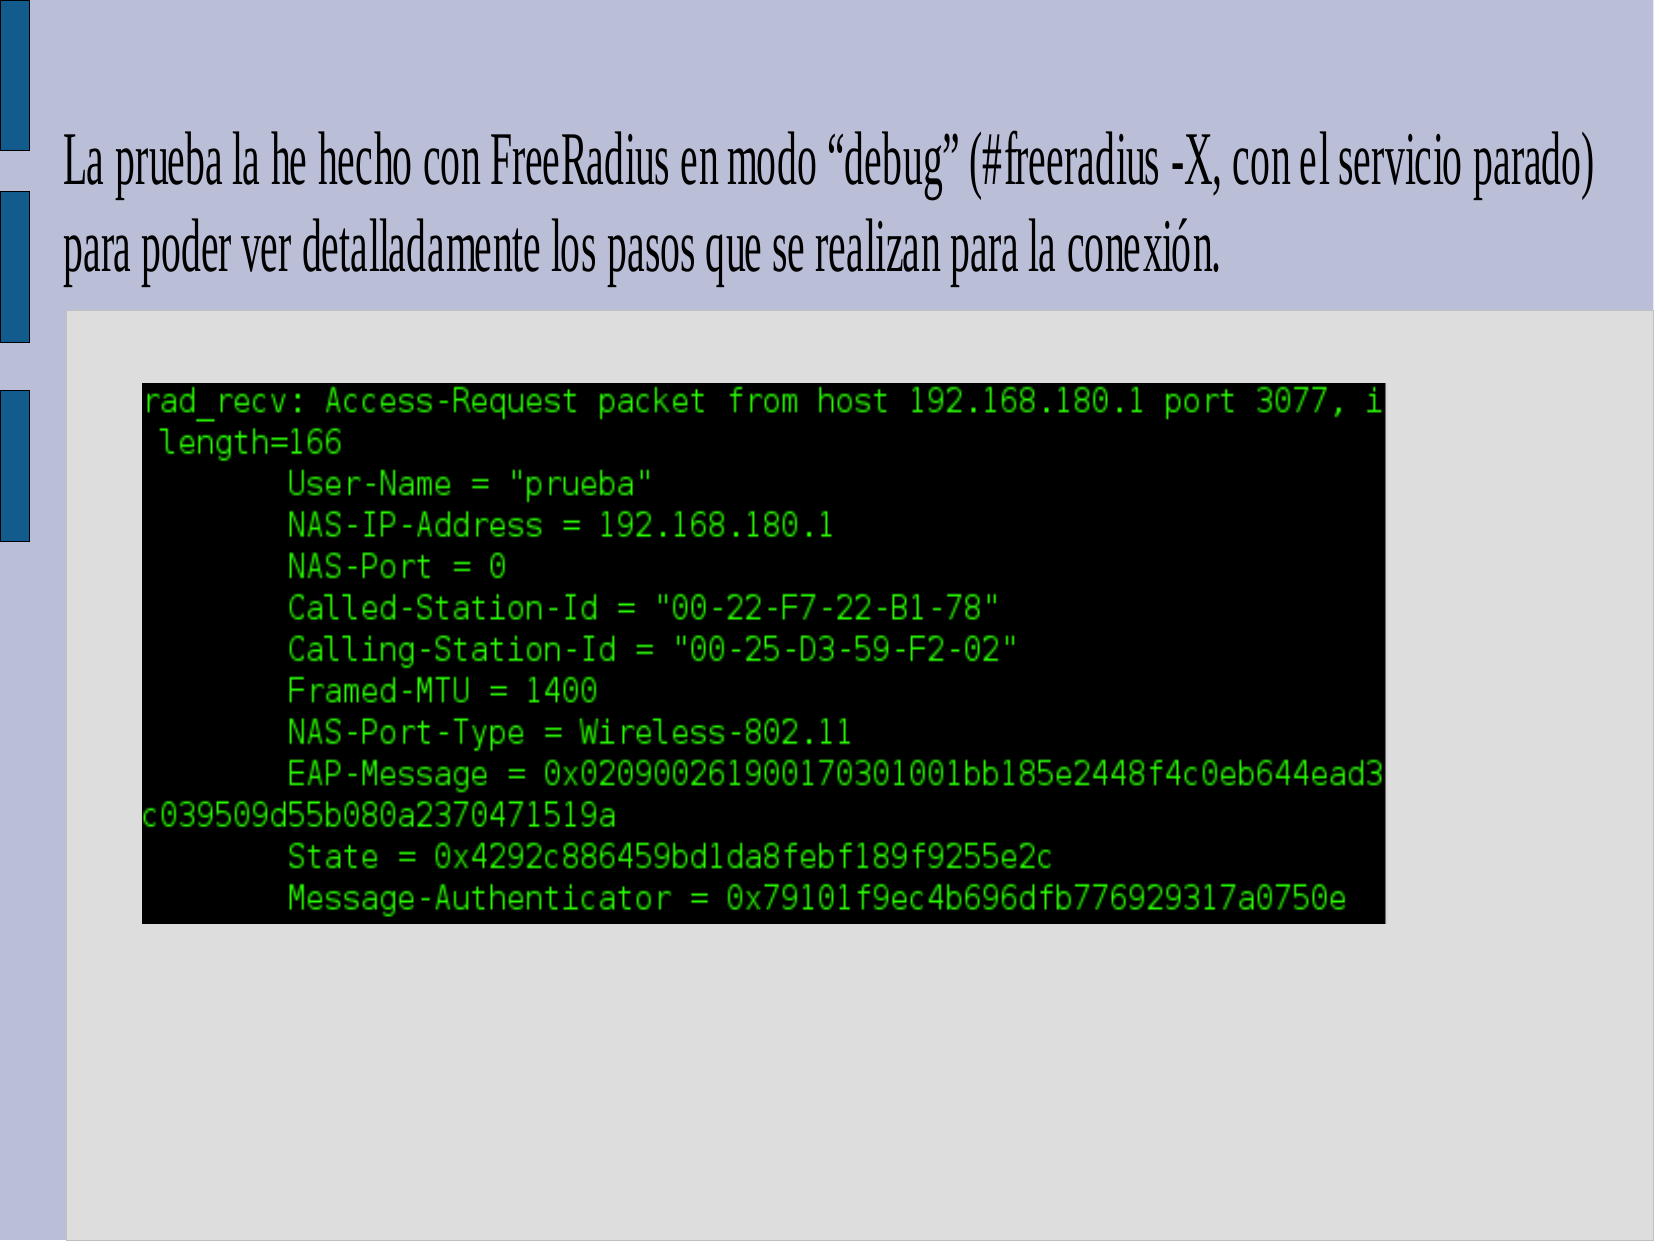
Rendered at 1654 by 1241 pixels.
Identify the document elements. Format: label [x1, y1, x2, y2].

chart [61, 113, 1654, 650]
picture [142, 383, 1388, 924]
